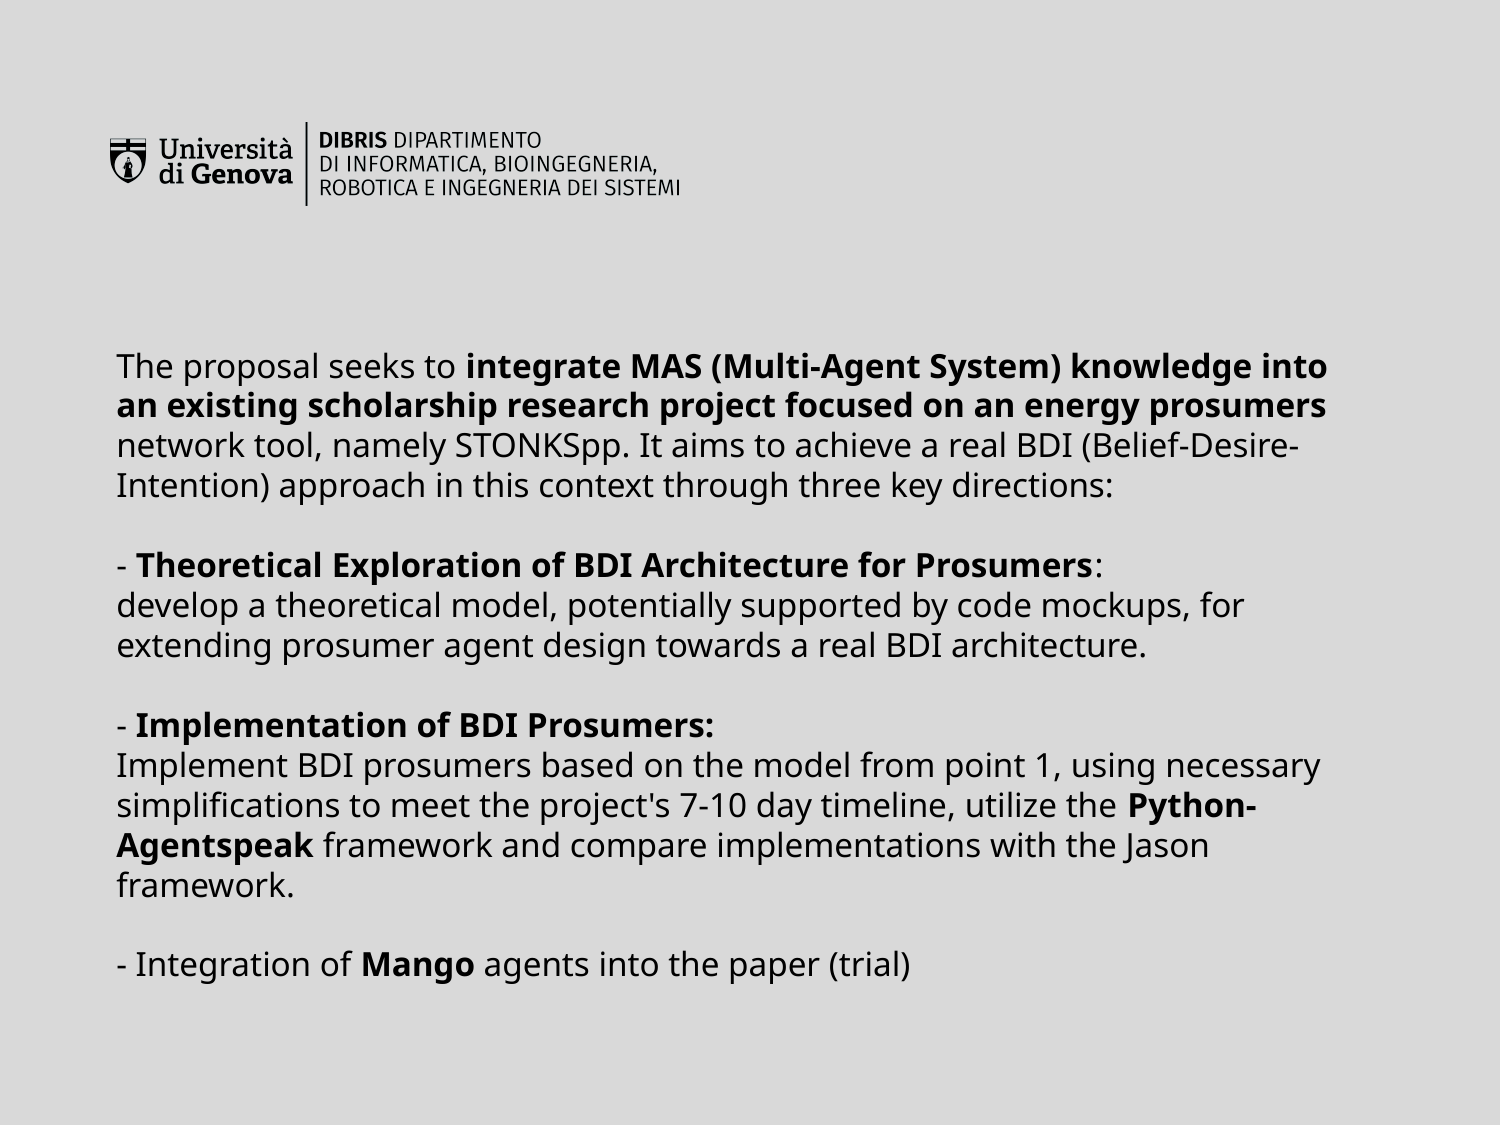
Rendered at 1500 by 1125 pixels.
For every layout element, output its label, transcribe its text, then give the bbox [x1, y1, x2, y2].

title The proposal seeks to integrate MAS (Multi-Agent System) knowledge into an existing scholarship research project focused on an energy prosumers network tool, namely STONKSpp. It aims to achieve a real BDI (Belief-Desire-Intention) approach in this context through three key directions: - Theoretical Exploration of BDI Architecture for Prosumers: develop a theoretical model, potentially supported by code mockups, for extending prosumer agent design towards a real BDI architecture. - Implementation of BDI Prosumers: Implement BDI prosumers based on the model from point 1, using necessary simplifications to meet the project's 7-10 day timeline, utilize the Python-Agentspeak framework and compare implementations with the Jason framework. - Integration of Mango agents into the paper (trial) [101, 230, 1386, 1099]
picture [110, 122, 679, 206]
